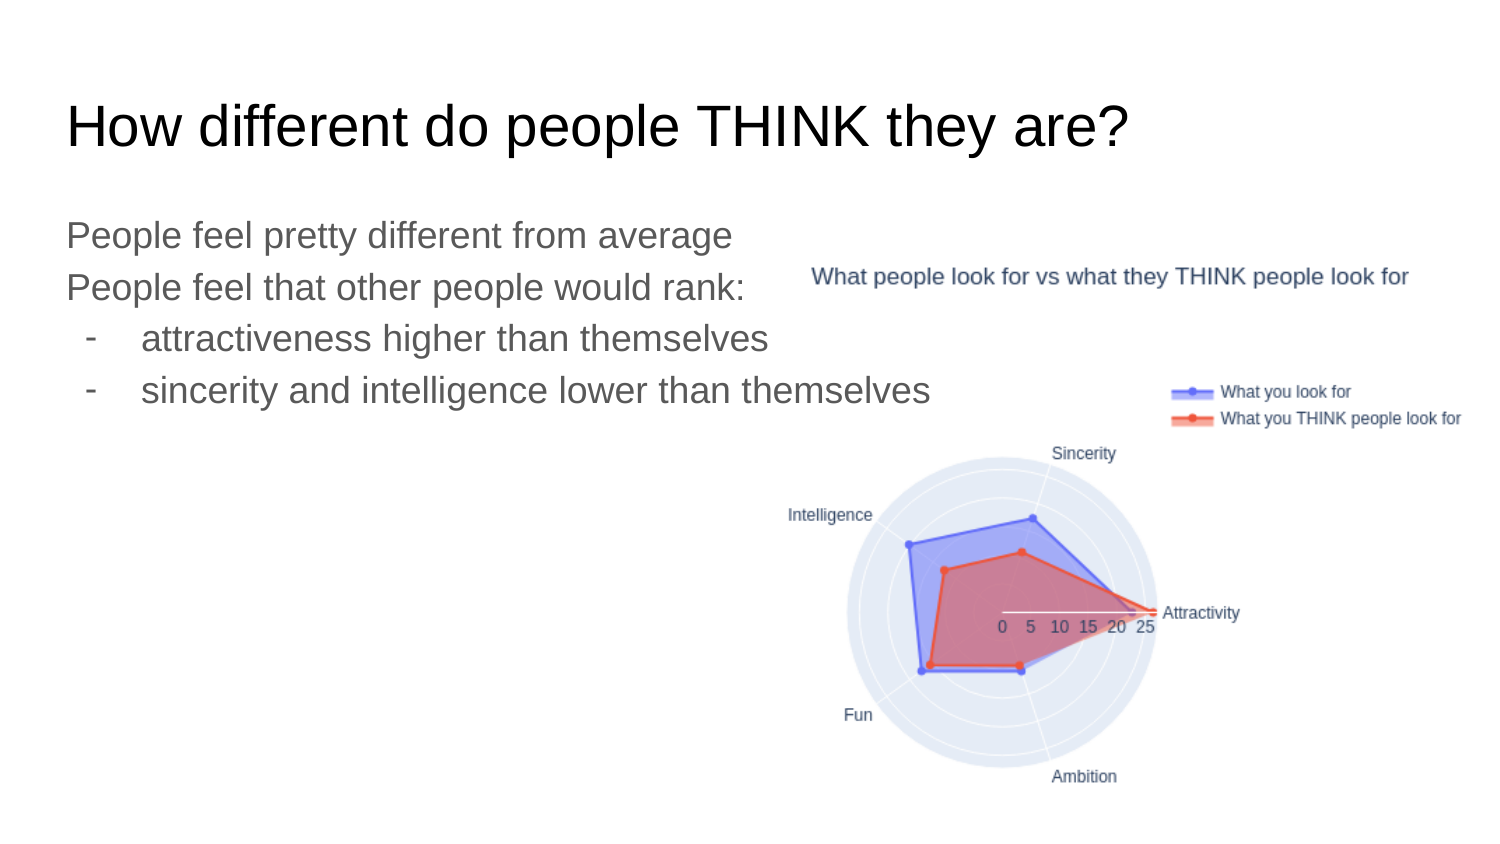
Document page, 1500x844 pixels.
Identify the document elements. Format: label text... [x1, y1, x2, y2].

title How different do people THINK they are? [51, 72, 1449, 167]
picture [764, 244, 1479, 805]
list People feel pretty different from average People feel that other people would rank: attractiveness higher than themselves sincerity and intelligence lower than themselves [51, 189, 1449, 750]
